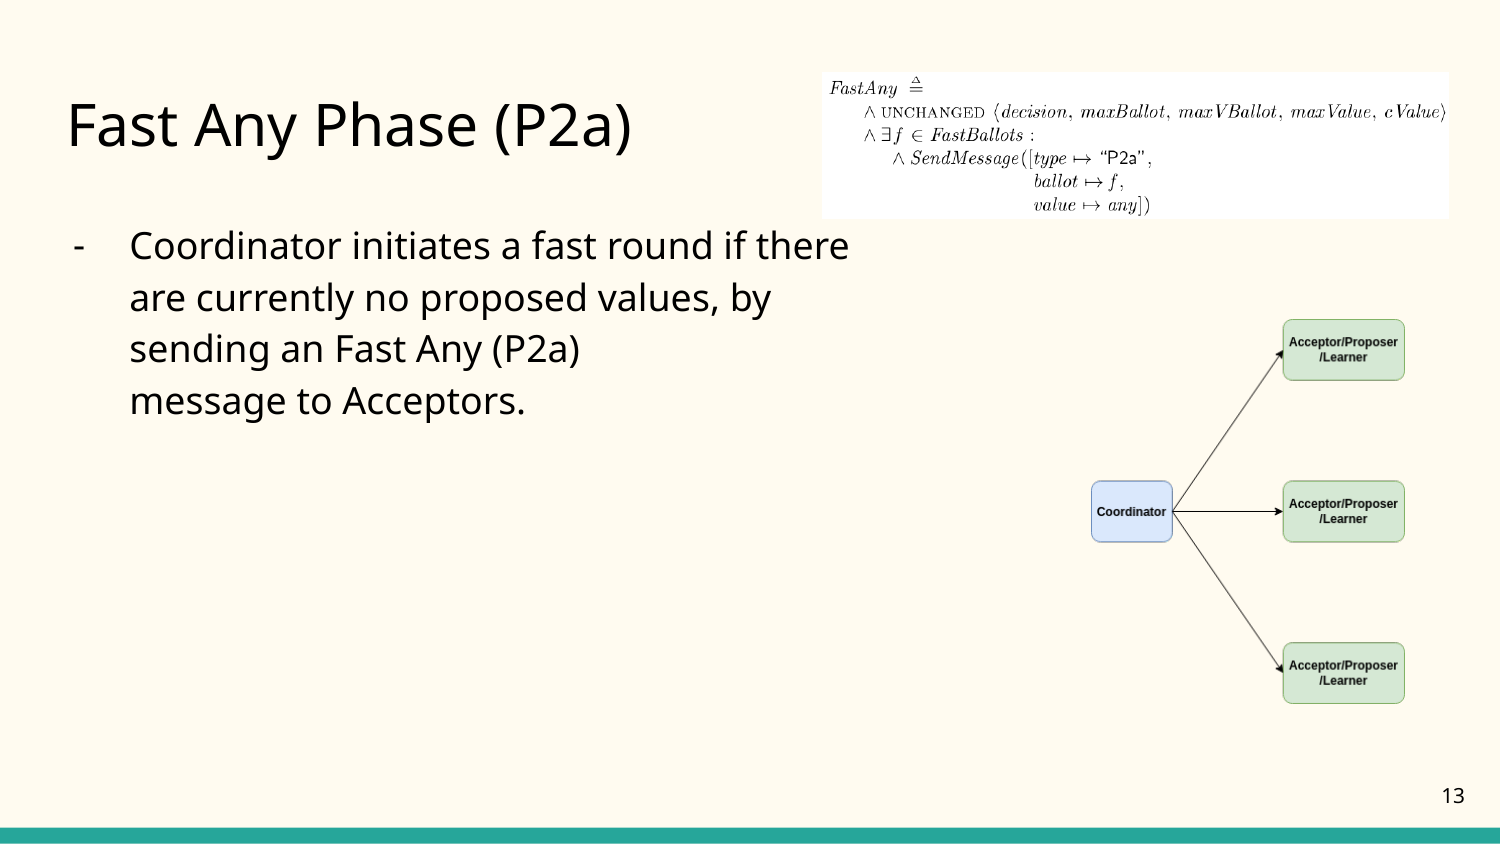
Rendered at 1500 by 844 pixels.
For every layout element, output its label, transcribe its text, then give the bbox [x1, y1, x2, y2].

list Coordinator initiates a fast round if there are currently no proposed values, by sending an Fast Any (P2a) message to Acceptors. [39, 200, 1438, 758]
slide_number <number> [1389, 764, 1480, 830]
picture [822, 72, 1449, 219]
title Fast Any Phase (P2a) [51, 72, 822, 174]
picture [1091, 319, 1405, 705]
